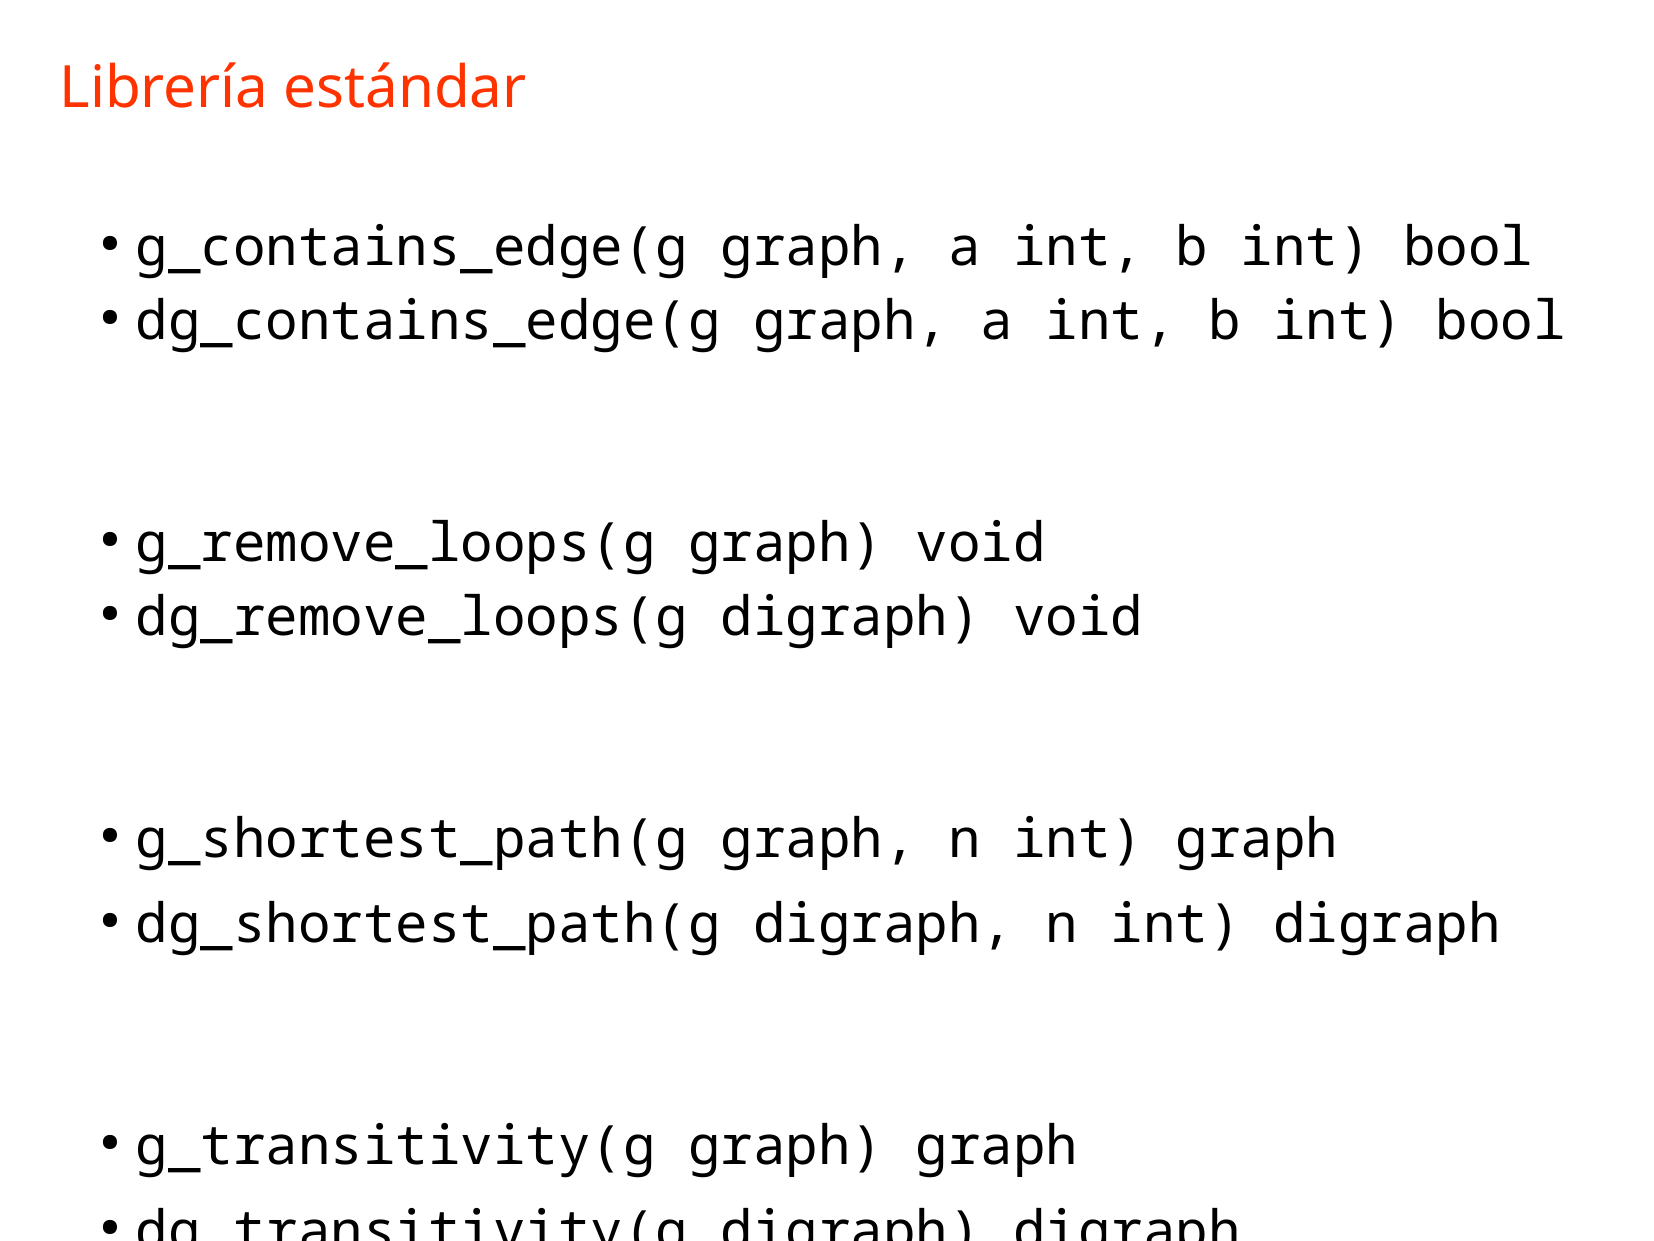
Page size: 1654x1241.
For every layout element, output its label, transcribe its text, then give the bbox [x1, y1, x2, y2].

text_box g_contains_edge(g graph, a int, b int) bool dg_contains_edge(g graph, a int, b int) bool g_remove_loops(g graph) void dg_remove_loops(g digraph) void g_shortest_path(g graph, n int) graph dg_shortest_path(g digraph, n int) digraph g_transitivity(g graph) graph dg_transitivity(g digraph) digraph [85, 200, 1581, 1149]
text_box Librería estándar [45, 38, 1591, 139]
